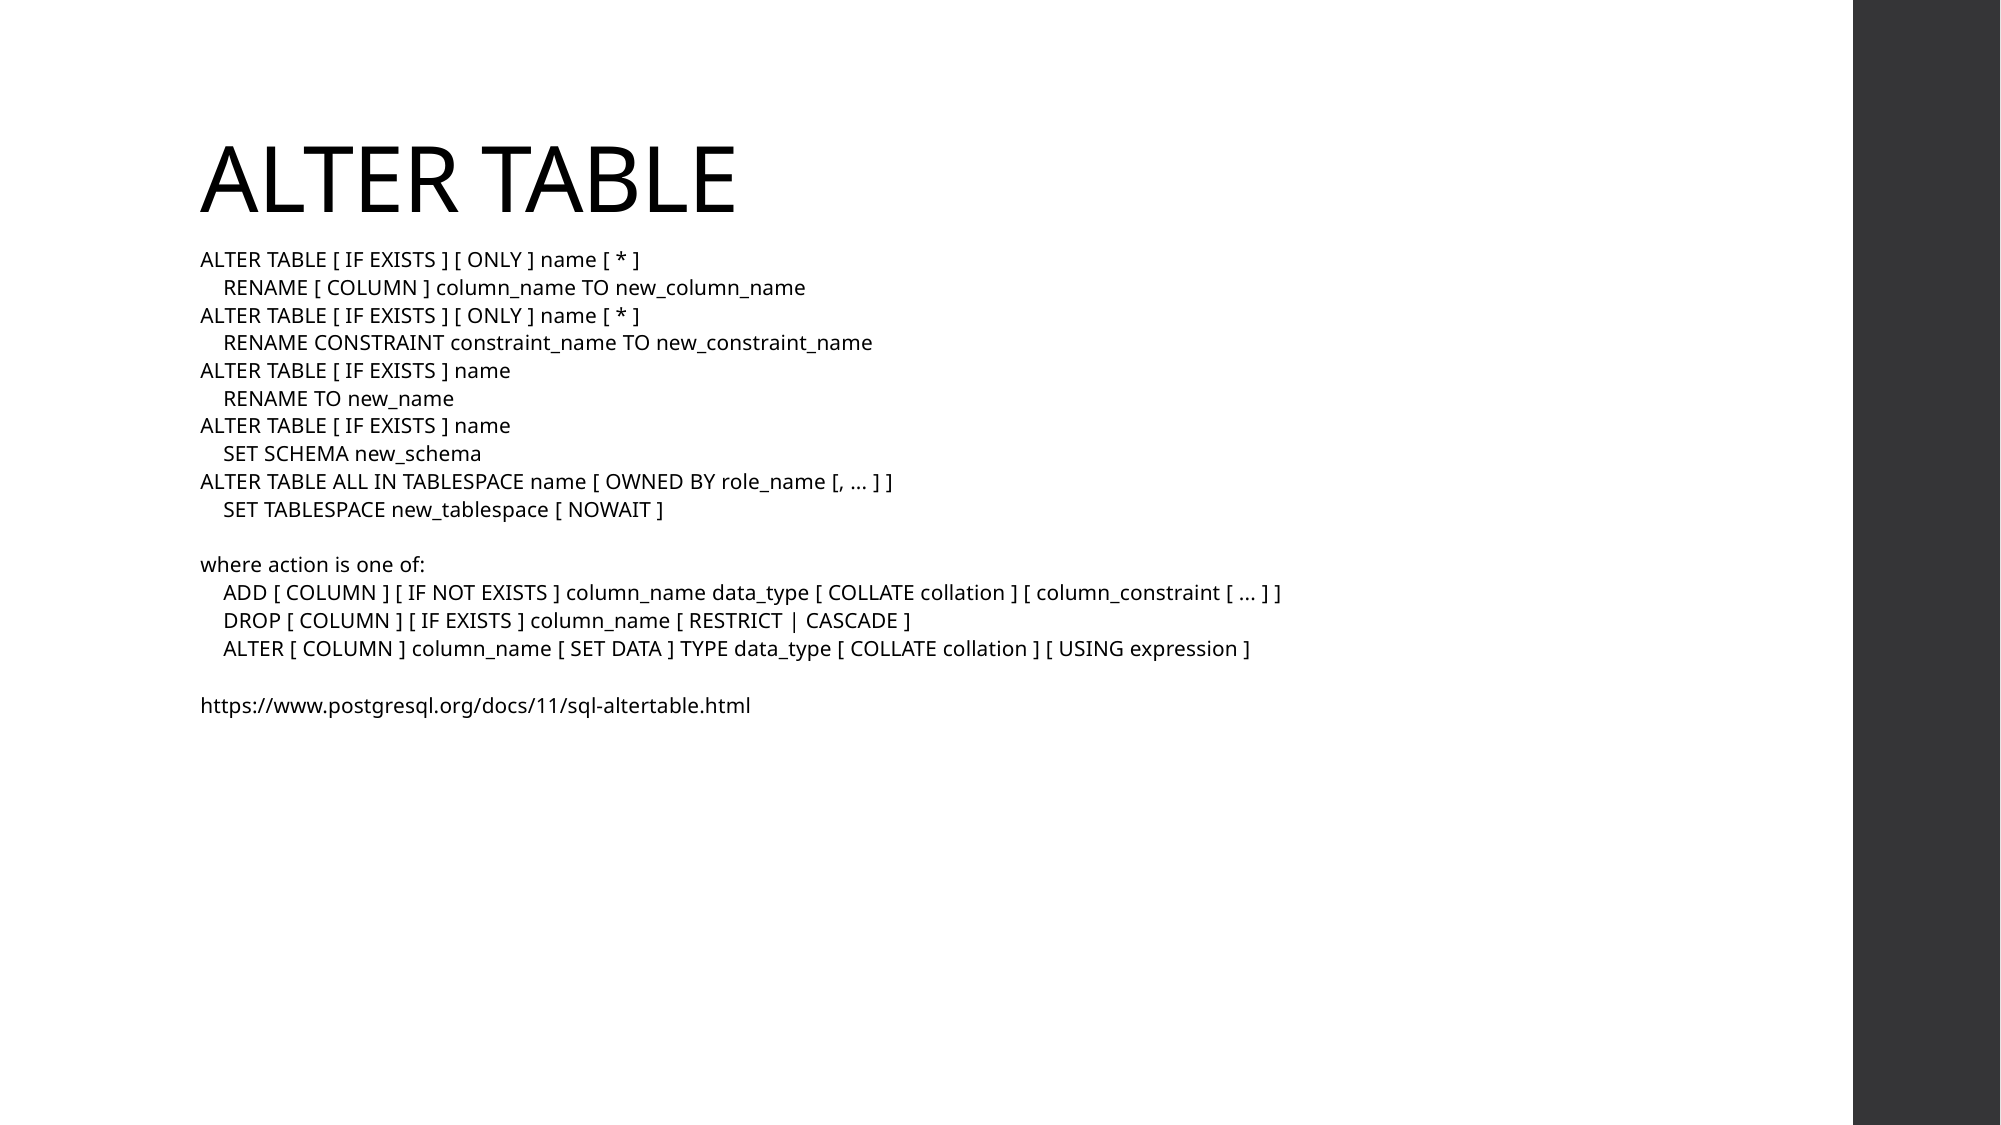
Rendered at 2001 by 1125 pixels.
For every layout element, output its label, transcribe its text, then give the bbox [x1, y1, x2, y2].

list ALTER TABLE [ IF EXISTS ] [ ONLY ] name [ * ] RENAME [ COLUMN ] column_name TO new_column_name ALTER TABLE [ IF EXISTS ] [ ONLY ] name [ * ] RENAME CONSTRAINT constraint_name TO new_constraint_name ALTER TABLE [ IF EXISTS ] name RENAME TO new_name ALTER TABLE [ IF EXISTS ] name SET SCHEMA new_schema ALTER TABLE ALL IN TABLESPACE name [ OWNED BY role_name [, ... ] ] SET TABLESPACE new_tablespace [ NOWAIT ] where action is one of: ADD [ COLUMN ] [ IF NOT EXISTS ] column_name data_type [ COLLATE collation ] [ column_constraint [ ... ] ] DROP [ COLUMN ] [ IF EXISTS ] column_name [ RESTRICT | CASCADE ] ALTER [ COLUMN ] column_name [ SET DATA ] TYPE data_type [ COLLATE collation ] [ USING expression ] https://www.postgresql.org/docs/11/sql-altertable.html [185, 241, 1674, 1037]
title ALTER TABLE [185, 17, 1806, 241]
